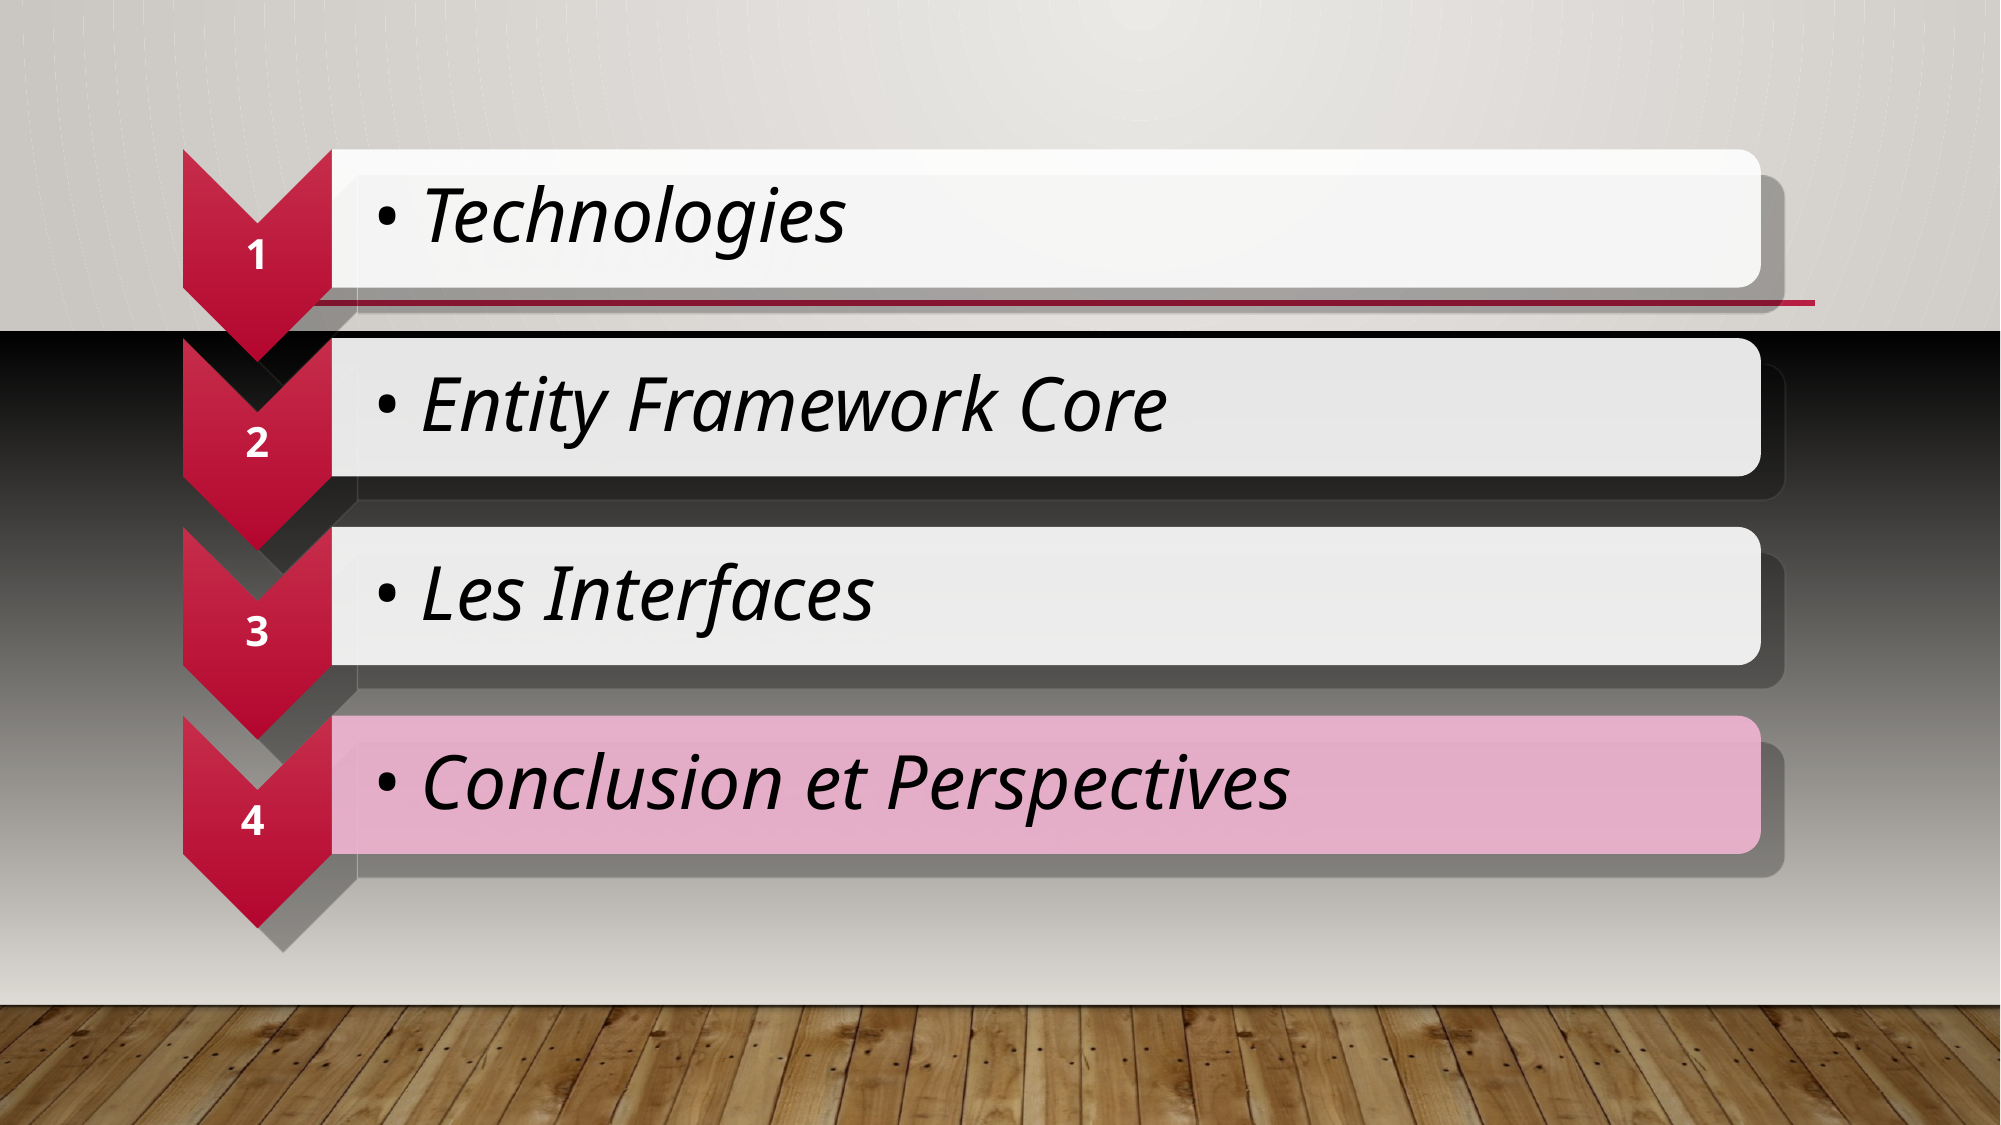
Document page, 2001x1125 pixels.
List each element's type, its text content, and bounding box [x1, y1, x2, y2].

text_box 4 [183, 715, 332, 929]
text_box Les Interfaces [331, 526, 1761, 666]
text_box Entity Framework Core [331, 338, 1761, 477]
text_box Technologies [331, 149, 1761, 288]
text_box Conclusion et Perspectives [331, 715, 1761, 854]
text_box 3 [183, 526, 332, 740]
text_box 2 [183, 338, 332, 551]
text_box 1 [183, 149, 332, 363]
